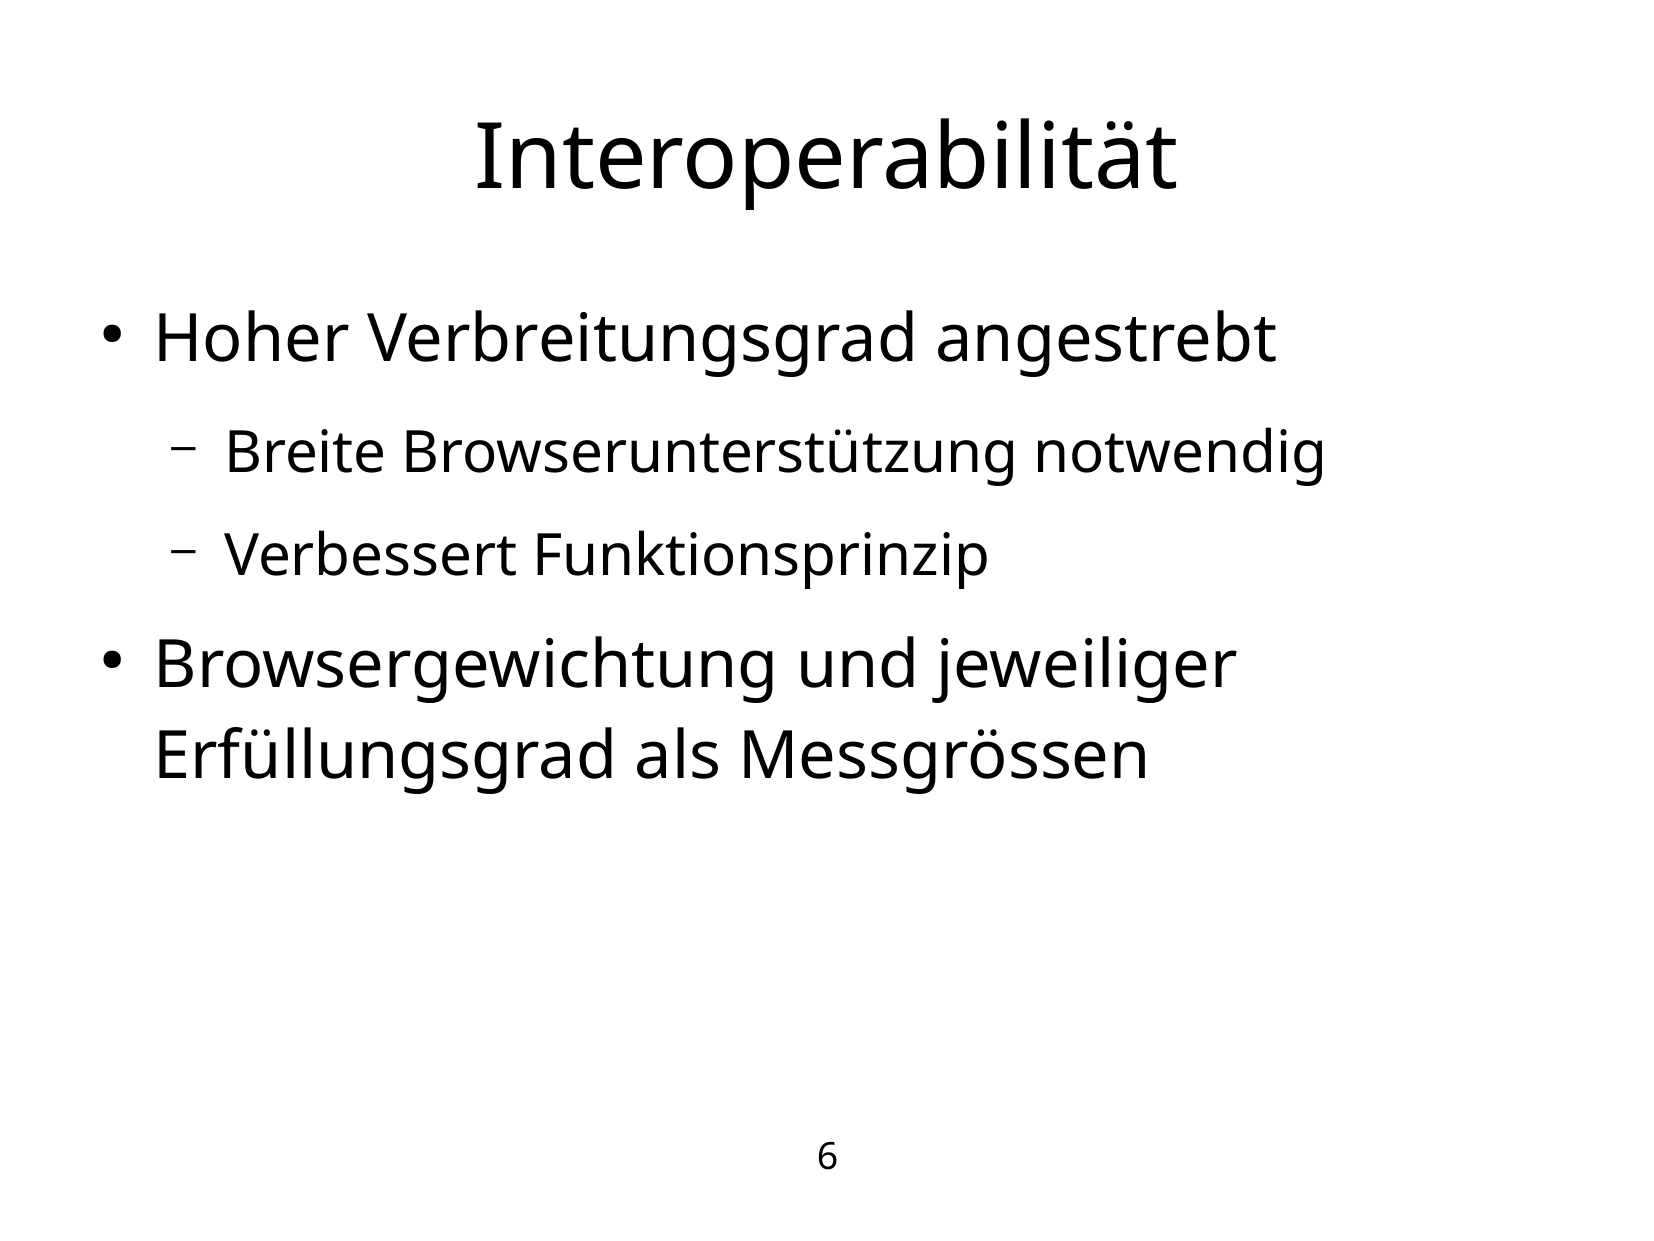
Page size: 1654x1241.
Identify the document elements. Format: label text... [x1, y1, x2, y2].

list Hoher Verbreitungsgrad angestrebt Breite Browserunterstützung notwendig Verbessert Funktionsprinzip Browsergewichtung und jeweiliger Erfüllungsgrad als Messgrössen [82, 290, 1571, 1010]
title Interoperabilität [82, 49, 1571, 257]
